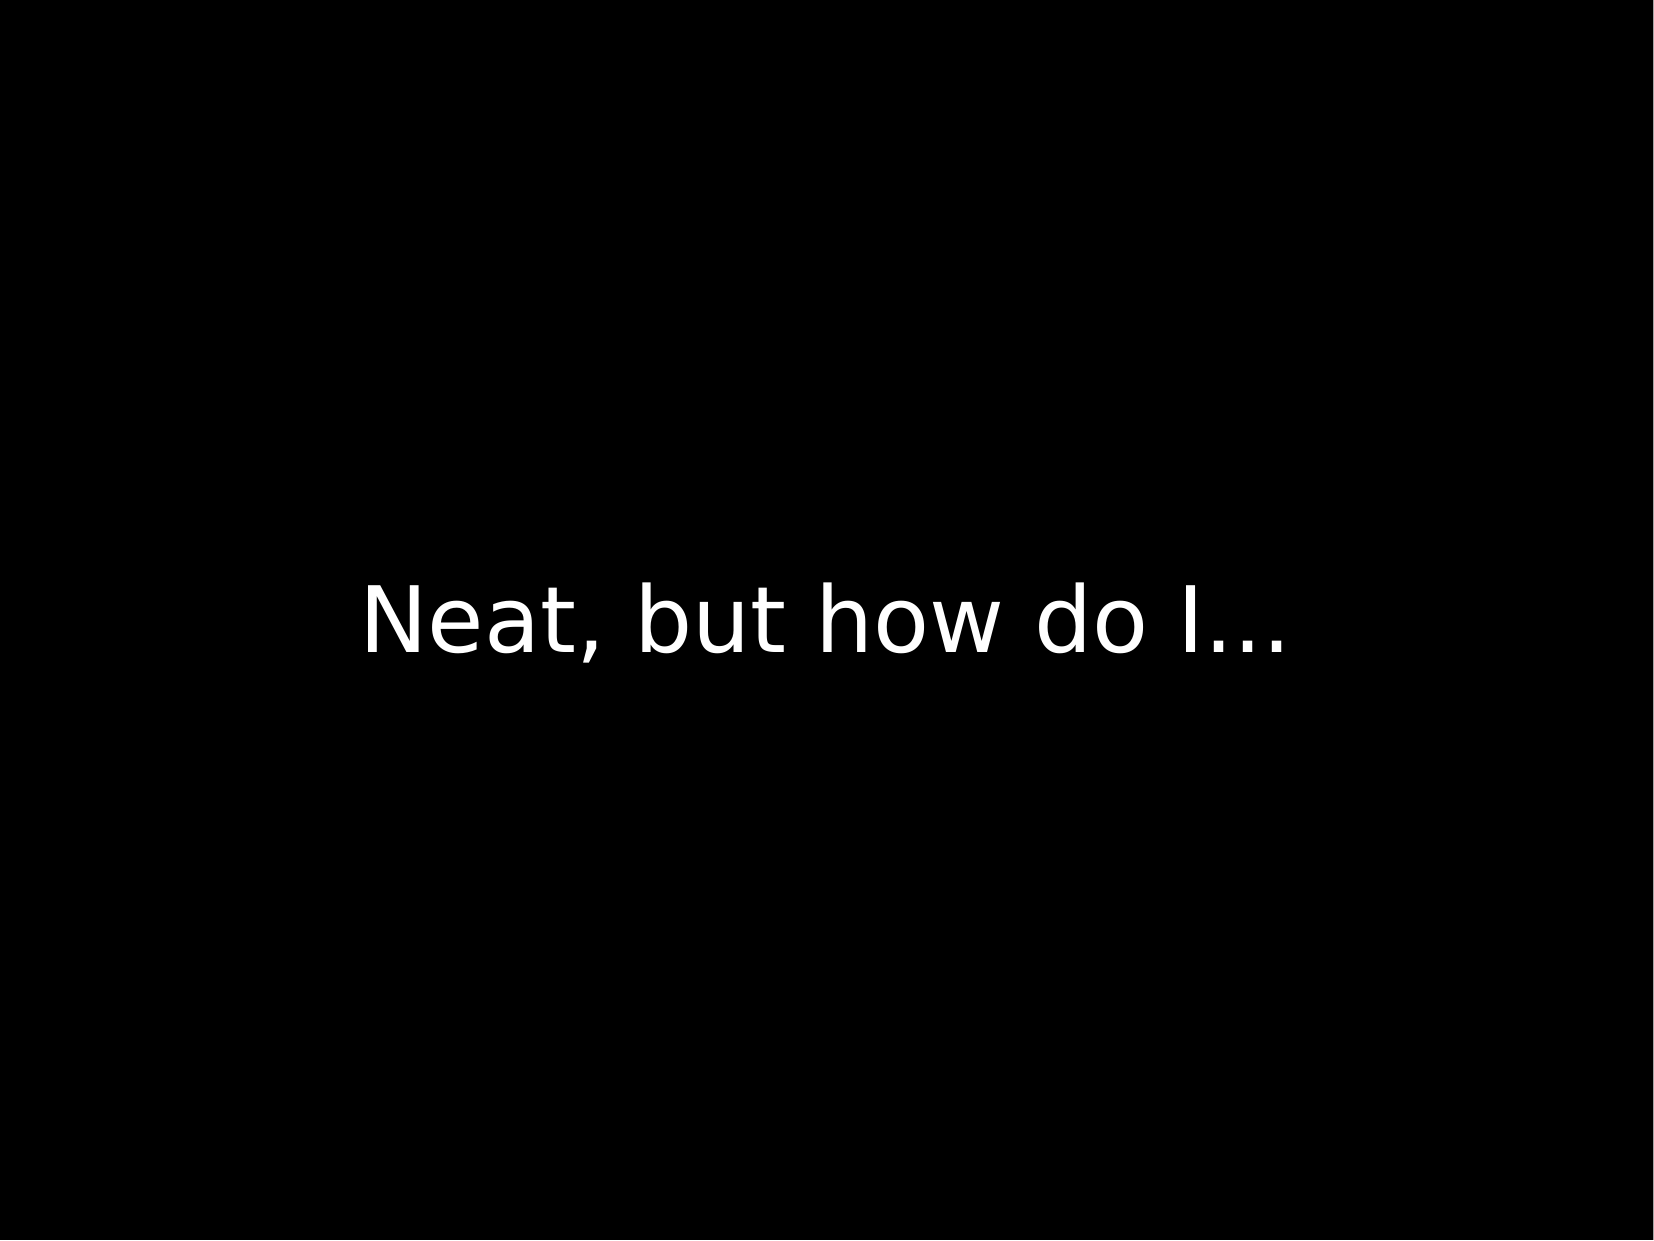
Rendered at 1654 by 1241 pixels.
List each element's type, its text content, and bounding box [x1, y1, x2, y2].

text_box Neat, but how do I... [344, 559, 1310, 681]
